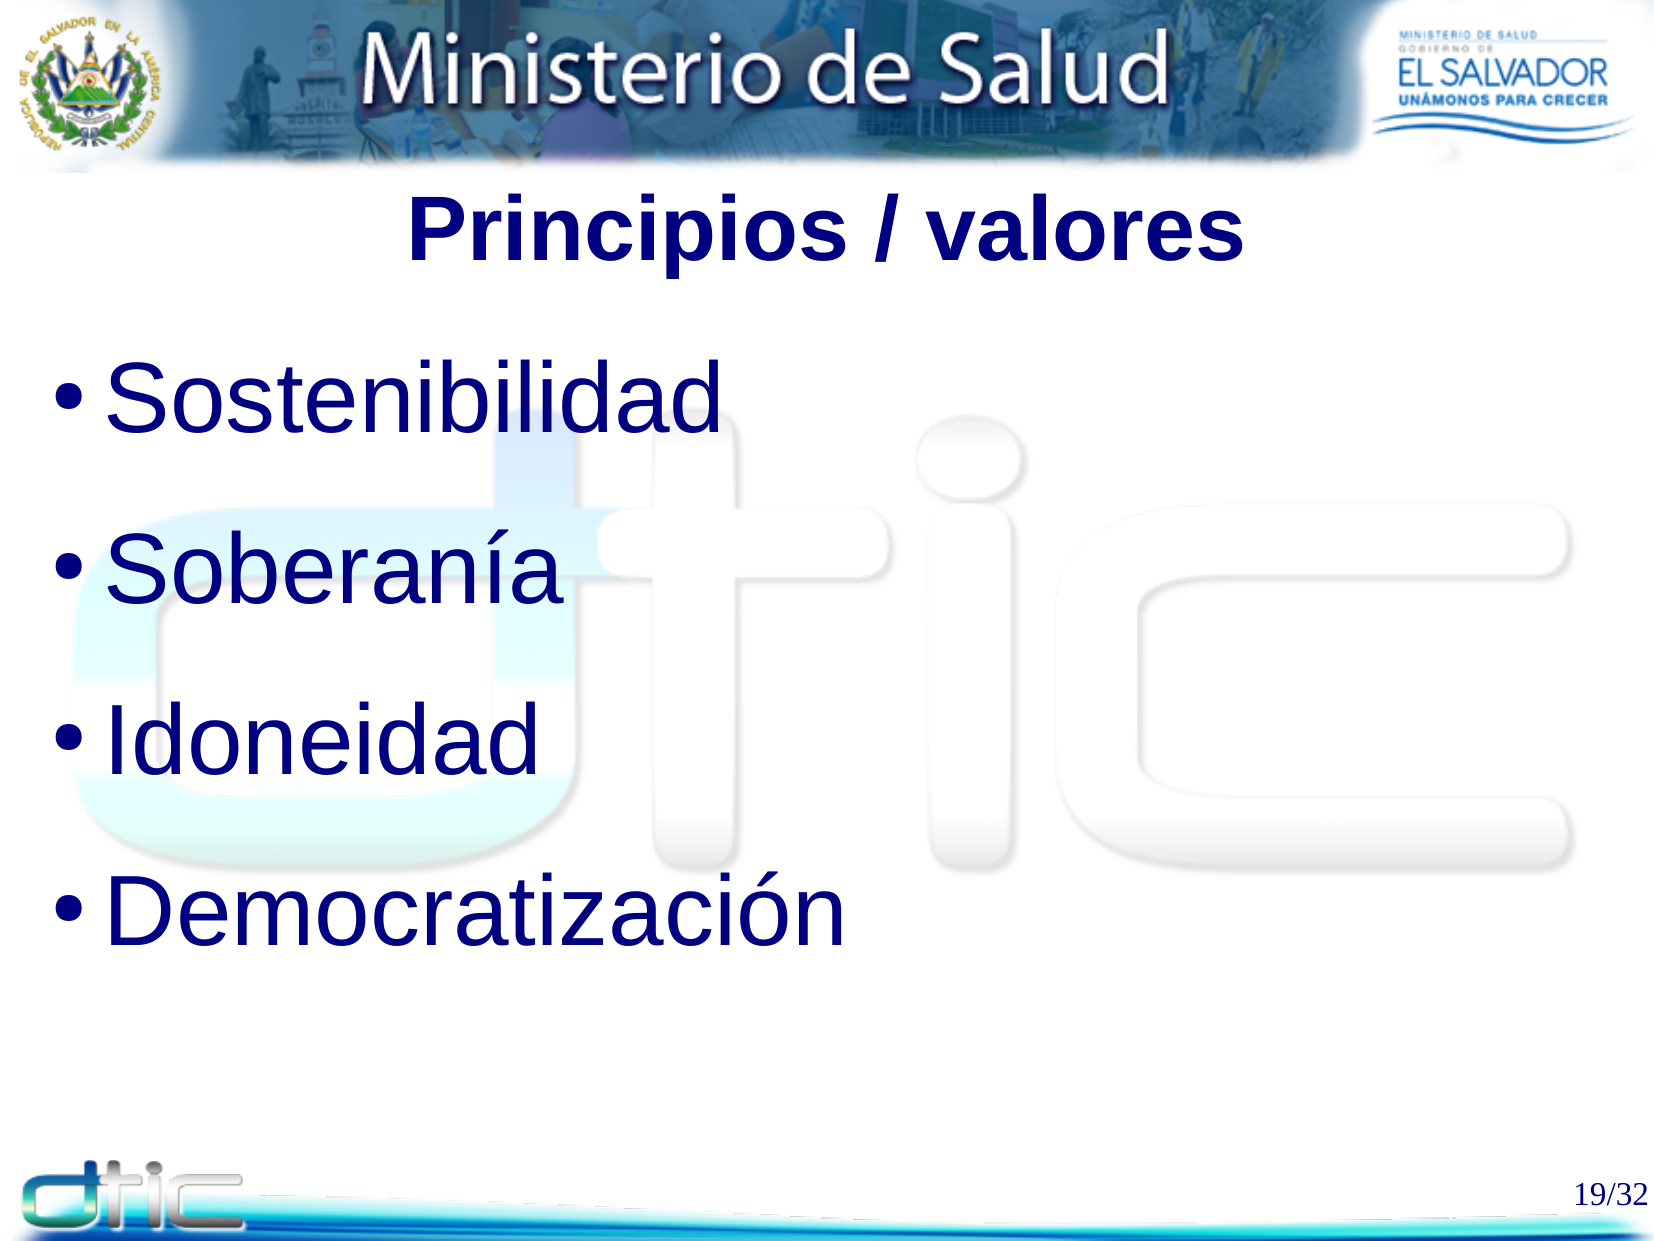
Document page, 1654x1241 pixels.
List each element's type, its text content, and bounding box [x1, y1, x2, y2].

picture [12, 1160, 1654, 1241]
text_box <número>/32 [1322, 1175, 1650, 1240]
picture [0, 0, 1654, 173]
title Principios / valores [82, 177, 1571, 280]
list Sostenibilidad Soberanía Idoneidad Democratización [33, 342, 1592, 991]
